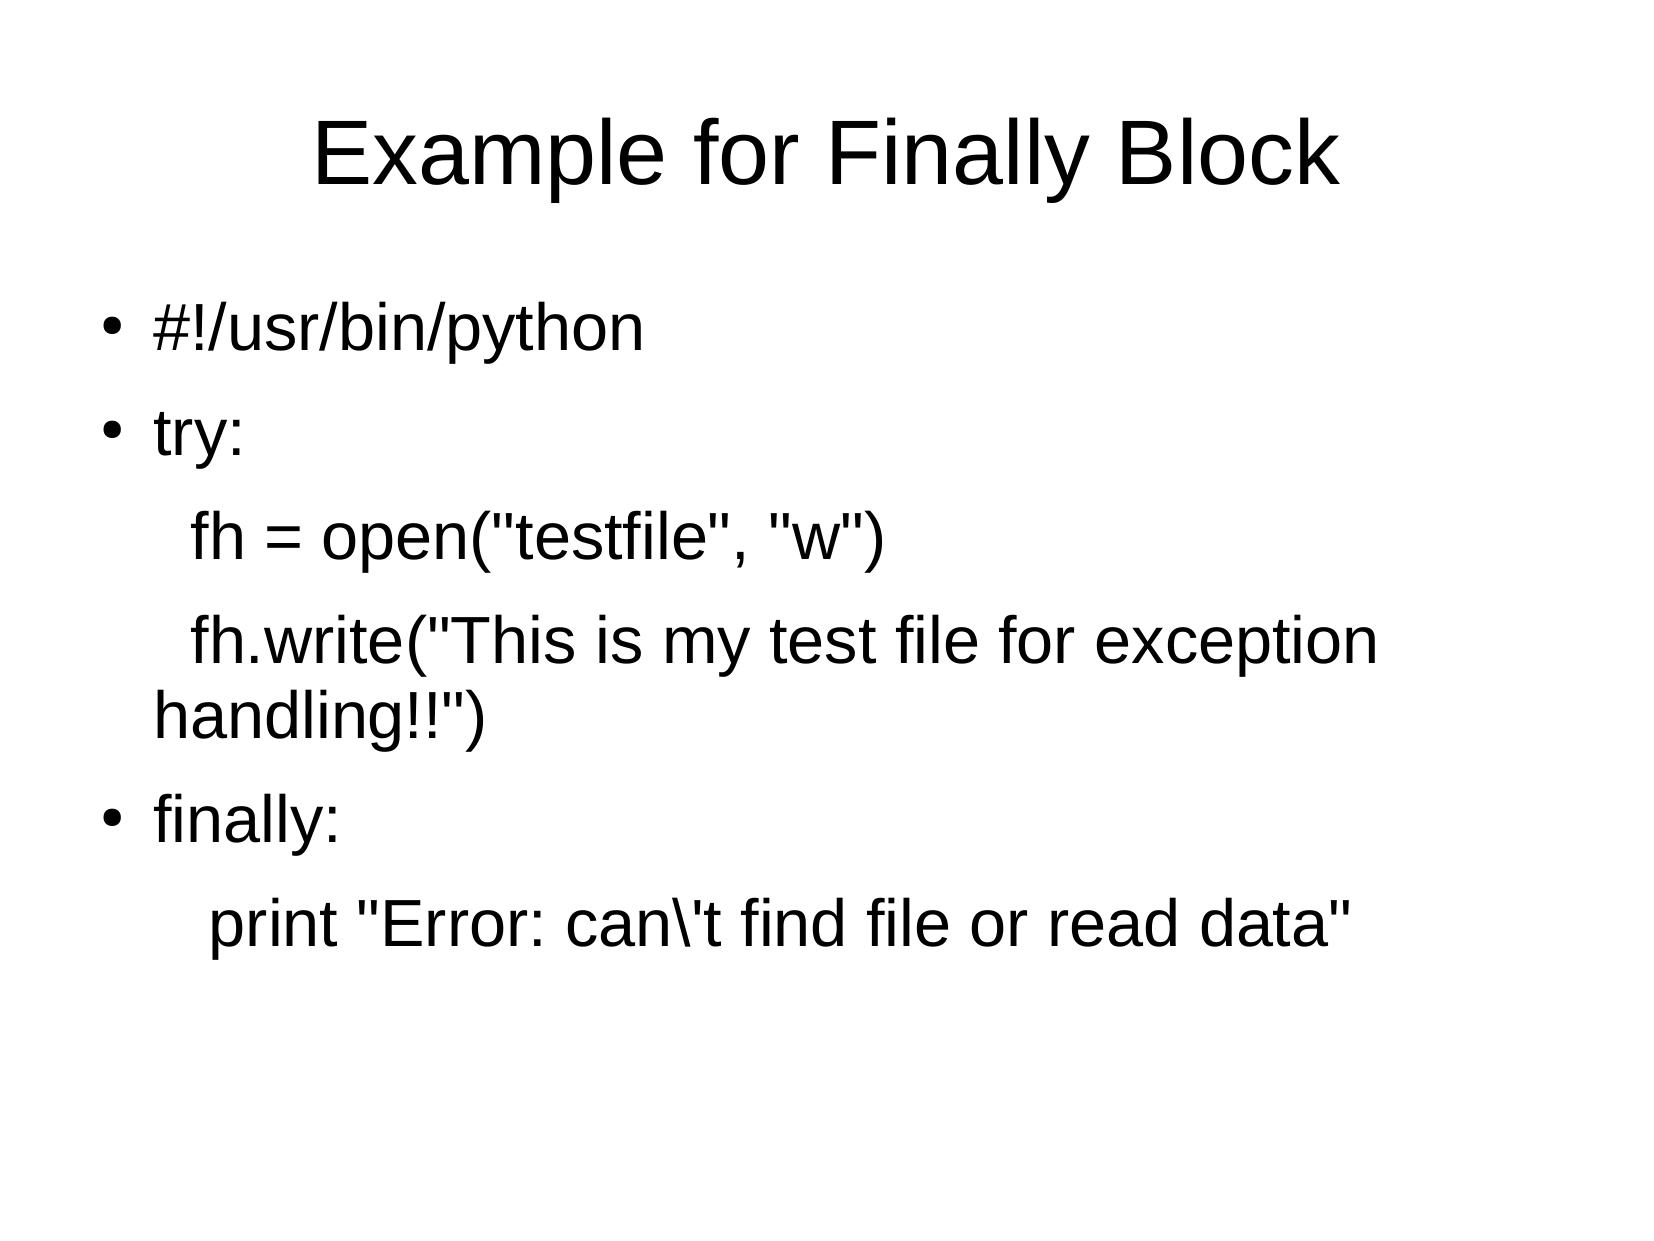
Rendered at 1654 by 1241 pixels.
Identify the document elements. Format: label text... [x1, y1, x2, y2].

title Example for Finally Block [82, 49, 1571, 257]
list #!/usr/bin/python try: fh = open("testfile", "w") fh.write("This is my test file for exception handling!!") finally: print "Error: can\'t find file or read data" [82, 290, 1571, 1010]
